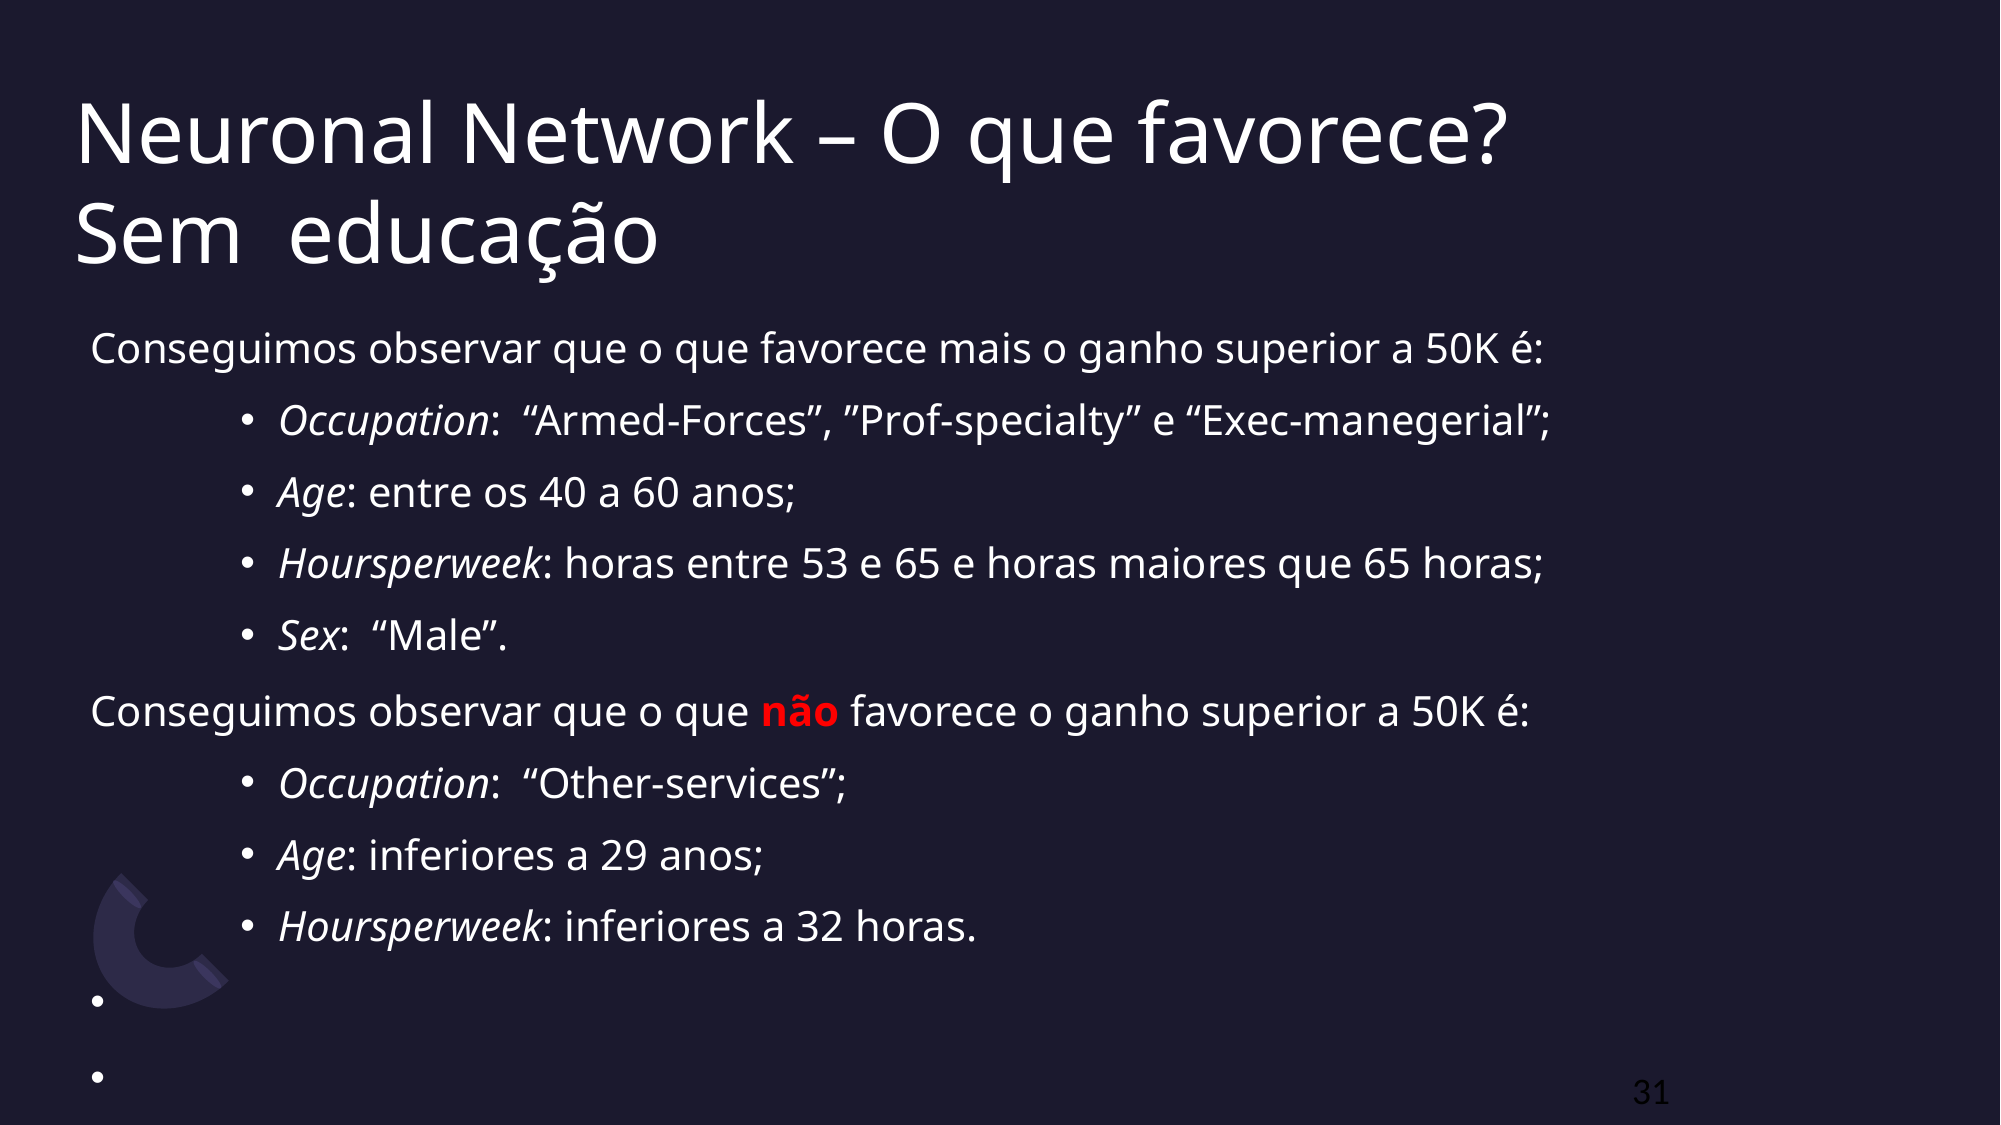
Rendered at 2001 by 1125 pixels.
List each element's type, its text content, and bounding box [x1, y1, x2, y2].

title Neuronal Network – O que favorece? Sem educação [74, 80, 1894, 254]
list Conseguimos observar que o que favorece mais o ganho superior a 50K é: Occupation: “Armed-Forces”, ”Prof-specialty” e “Exec-manegerial”; Age: entre os 40 a 60 anos; Hoursperweek: horas entre 53 e 65 e horas maiores que 65 horas; Sex: “Male”. Conseguimos observar que o que não favorece o ganho superior a 50K é: Occupation: “Other-services”; Age: inferiores a 29 anos; Hoursperweek: inferiores a 32 horas. [90, 317, 1910, 1106]
